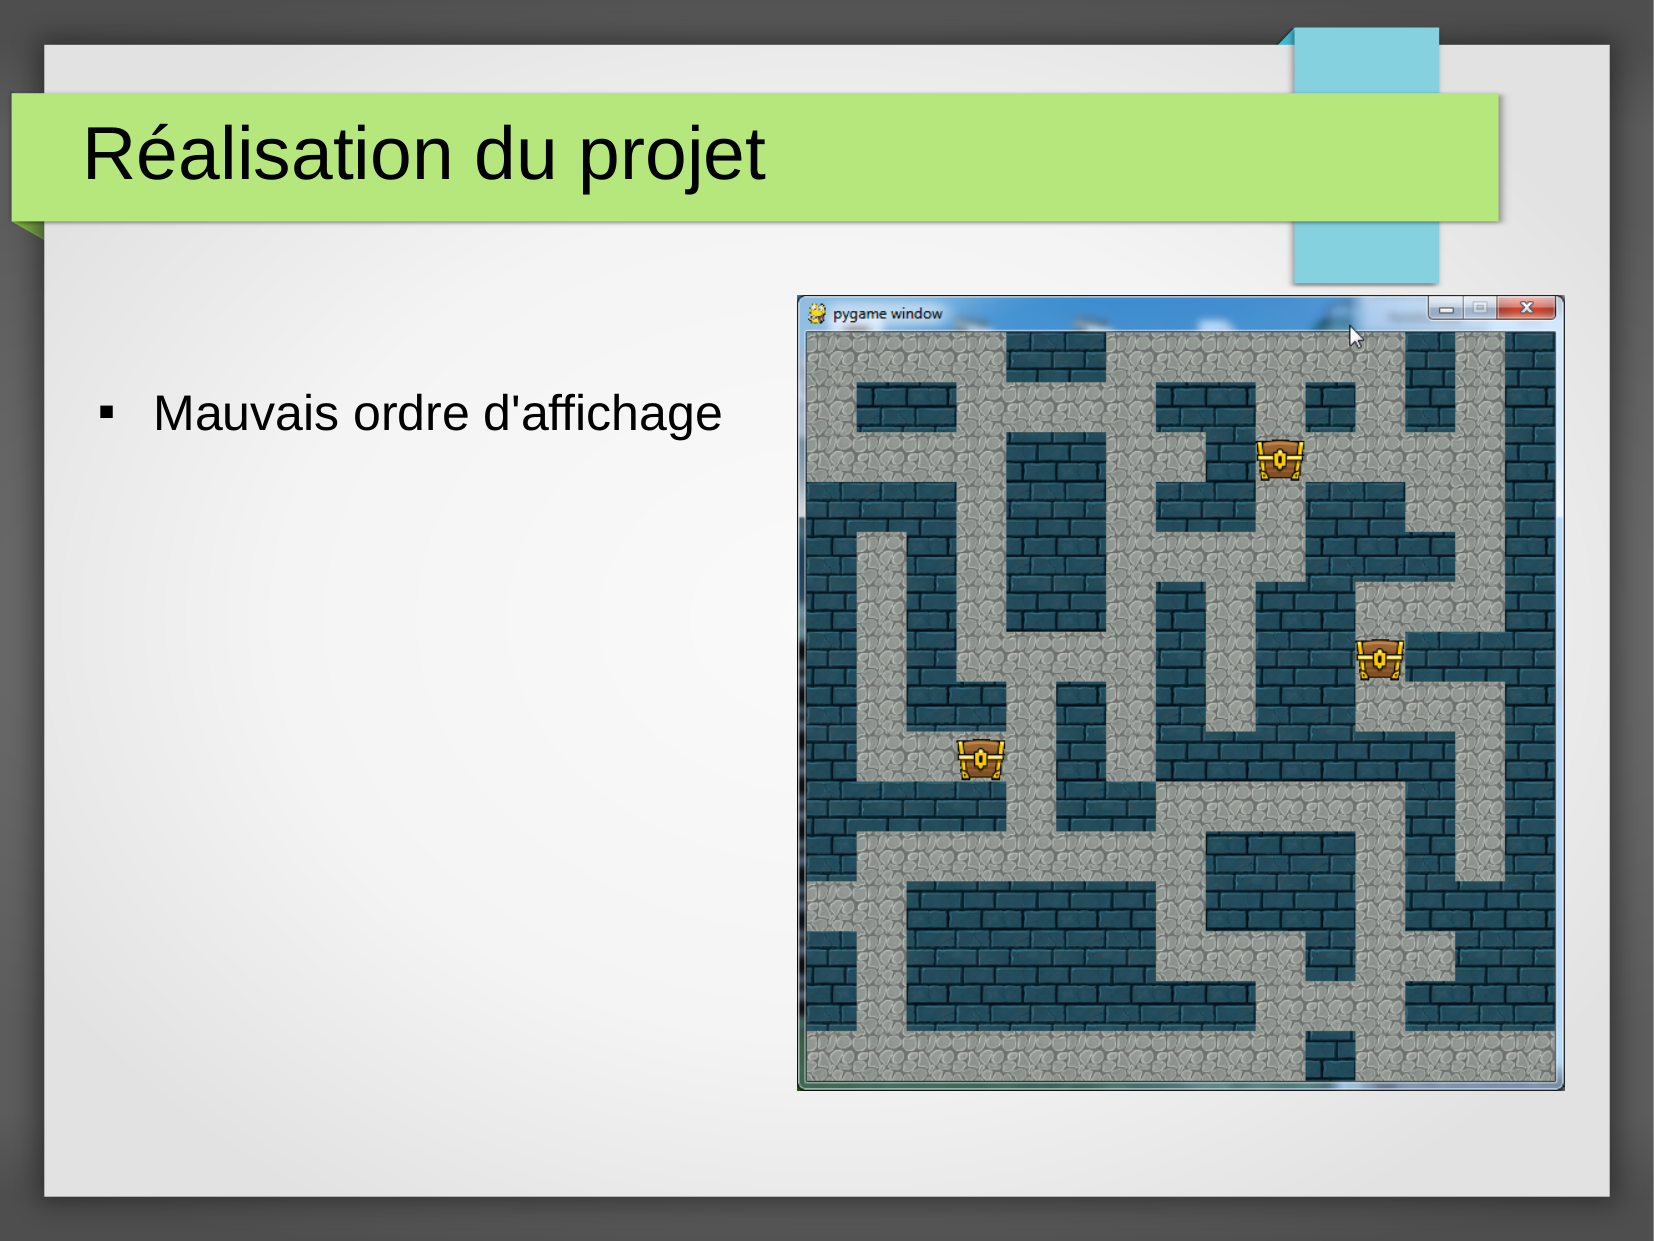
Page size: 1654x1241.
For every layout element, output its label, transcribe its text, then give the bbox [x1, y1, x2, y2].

list Mauvais ordre d'affichage [82, 295, 797, 1015]
title Réalisation du projet [82, 94, 1264, 213]
list Mauvais ordre d'affichage [1565, 295, 1571, 1015]
picture [0, 0, 1654, 1241]
